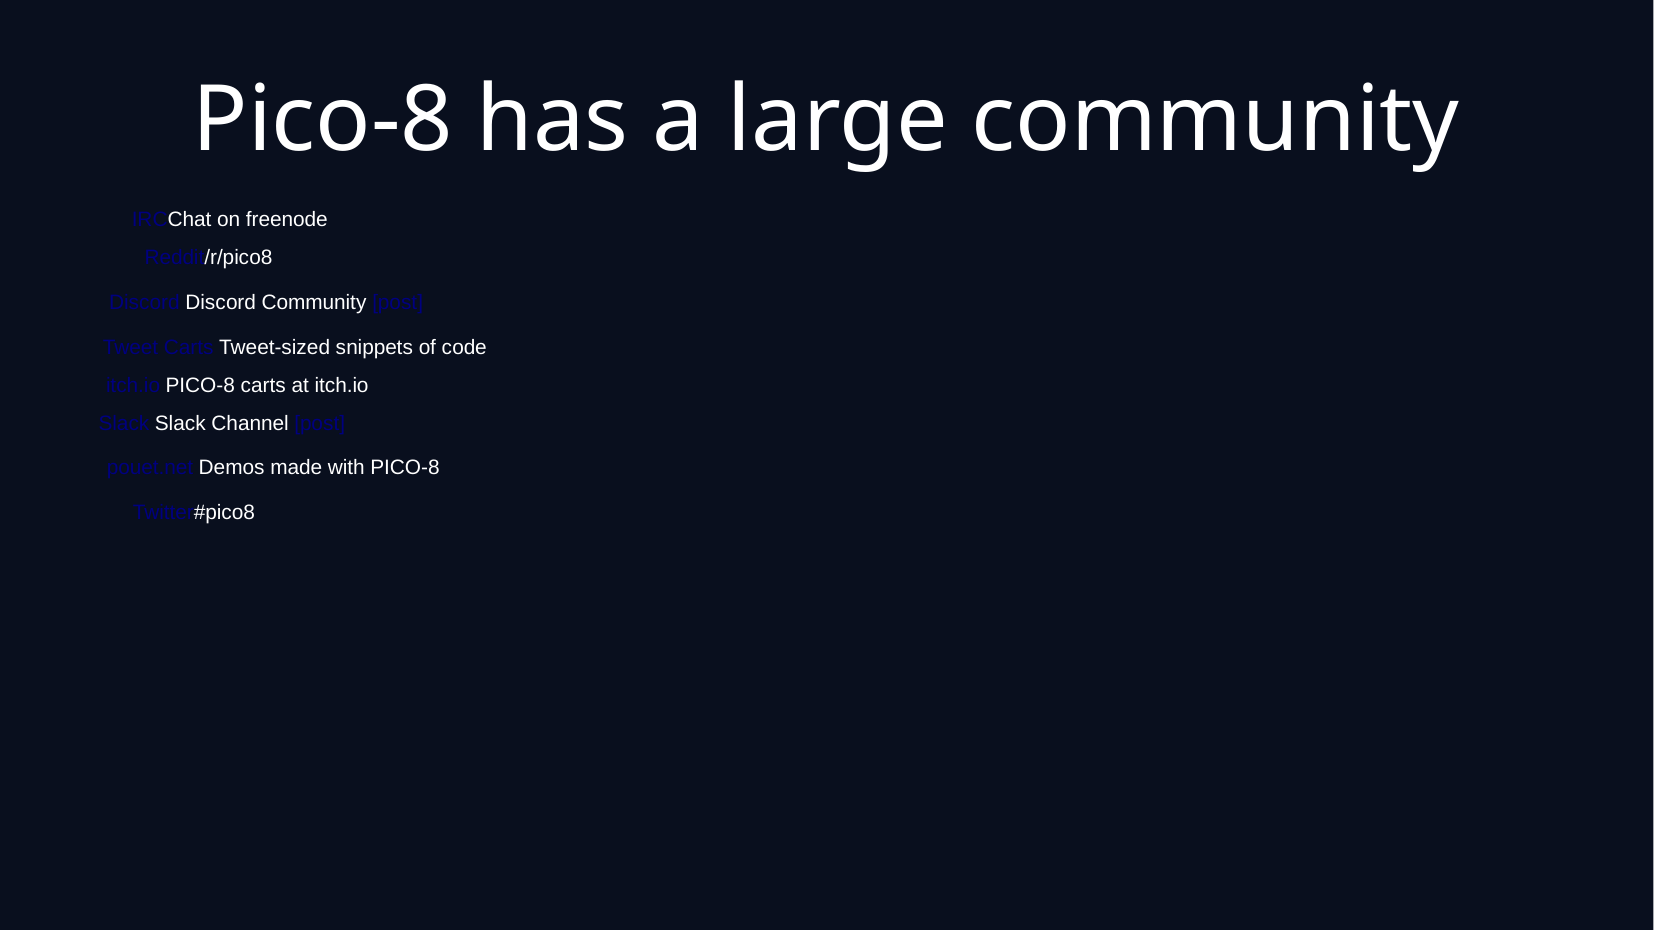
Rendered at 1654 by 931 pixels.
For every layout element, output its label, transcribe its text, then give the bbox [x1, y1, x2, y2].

text_box Reddit/r/pico8 [129, 239, 288, 278]
text_box IRCChat on freenode [117, 200, 343, 239]
text_box Twitter#pico8 [118, 493, 270, 532]
text_box Tweet Carts Tweet-sized snippets of code [88, 327, 544, 390]
text_box itch.io PICO-8 carts at itch.io [91, 366, 426, 405]
title Pico-8 has a large community [82, 22, 1571, 207]
text_box Discord Discord Community [post] [94, 283, 449, 327]
text_box Slack Slack Channel [post] [83, 404, 390, 466]
text_box pouet.net Demos made with PICO-8 [92, 448, 485, 511]
